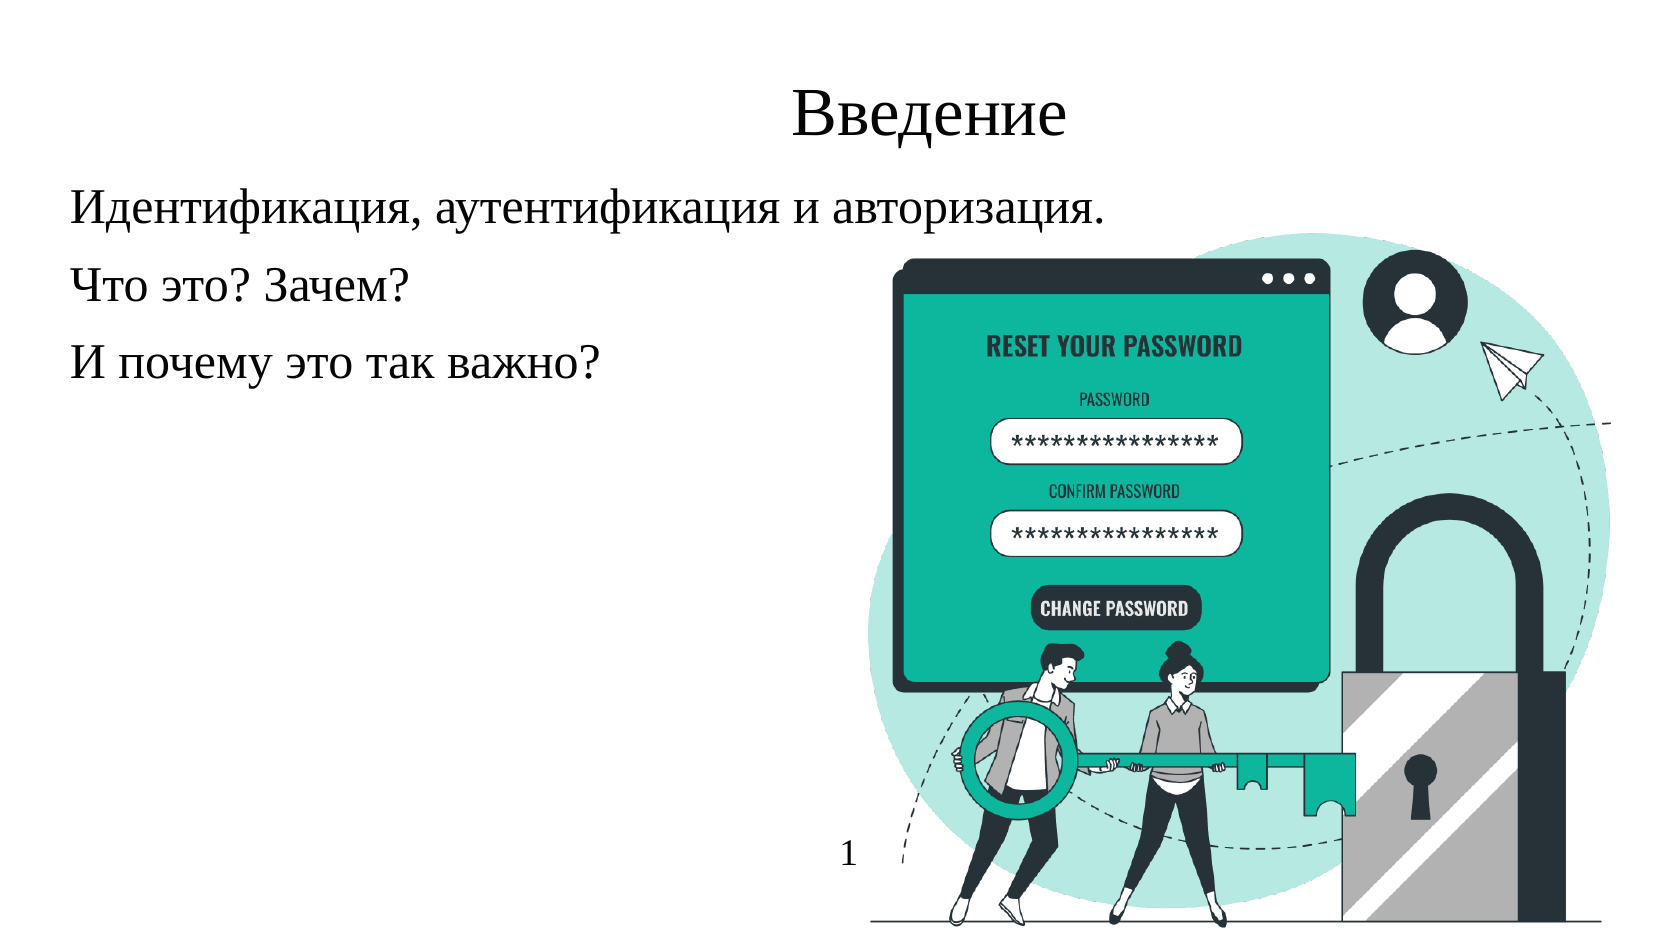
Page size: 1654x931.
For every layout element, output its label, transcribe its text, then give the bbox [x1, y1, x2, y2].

picture [867, 208, 1613, 931]
title Введение [265, 35, 1595, 189]
list Идентификация, аутентификация и авторизация. Что это? Зачем? И почему это так важно? [69, 179, 1163, 719]
text_box 1 [535, 825, 1163, 881]
